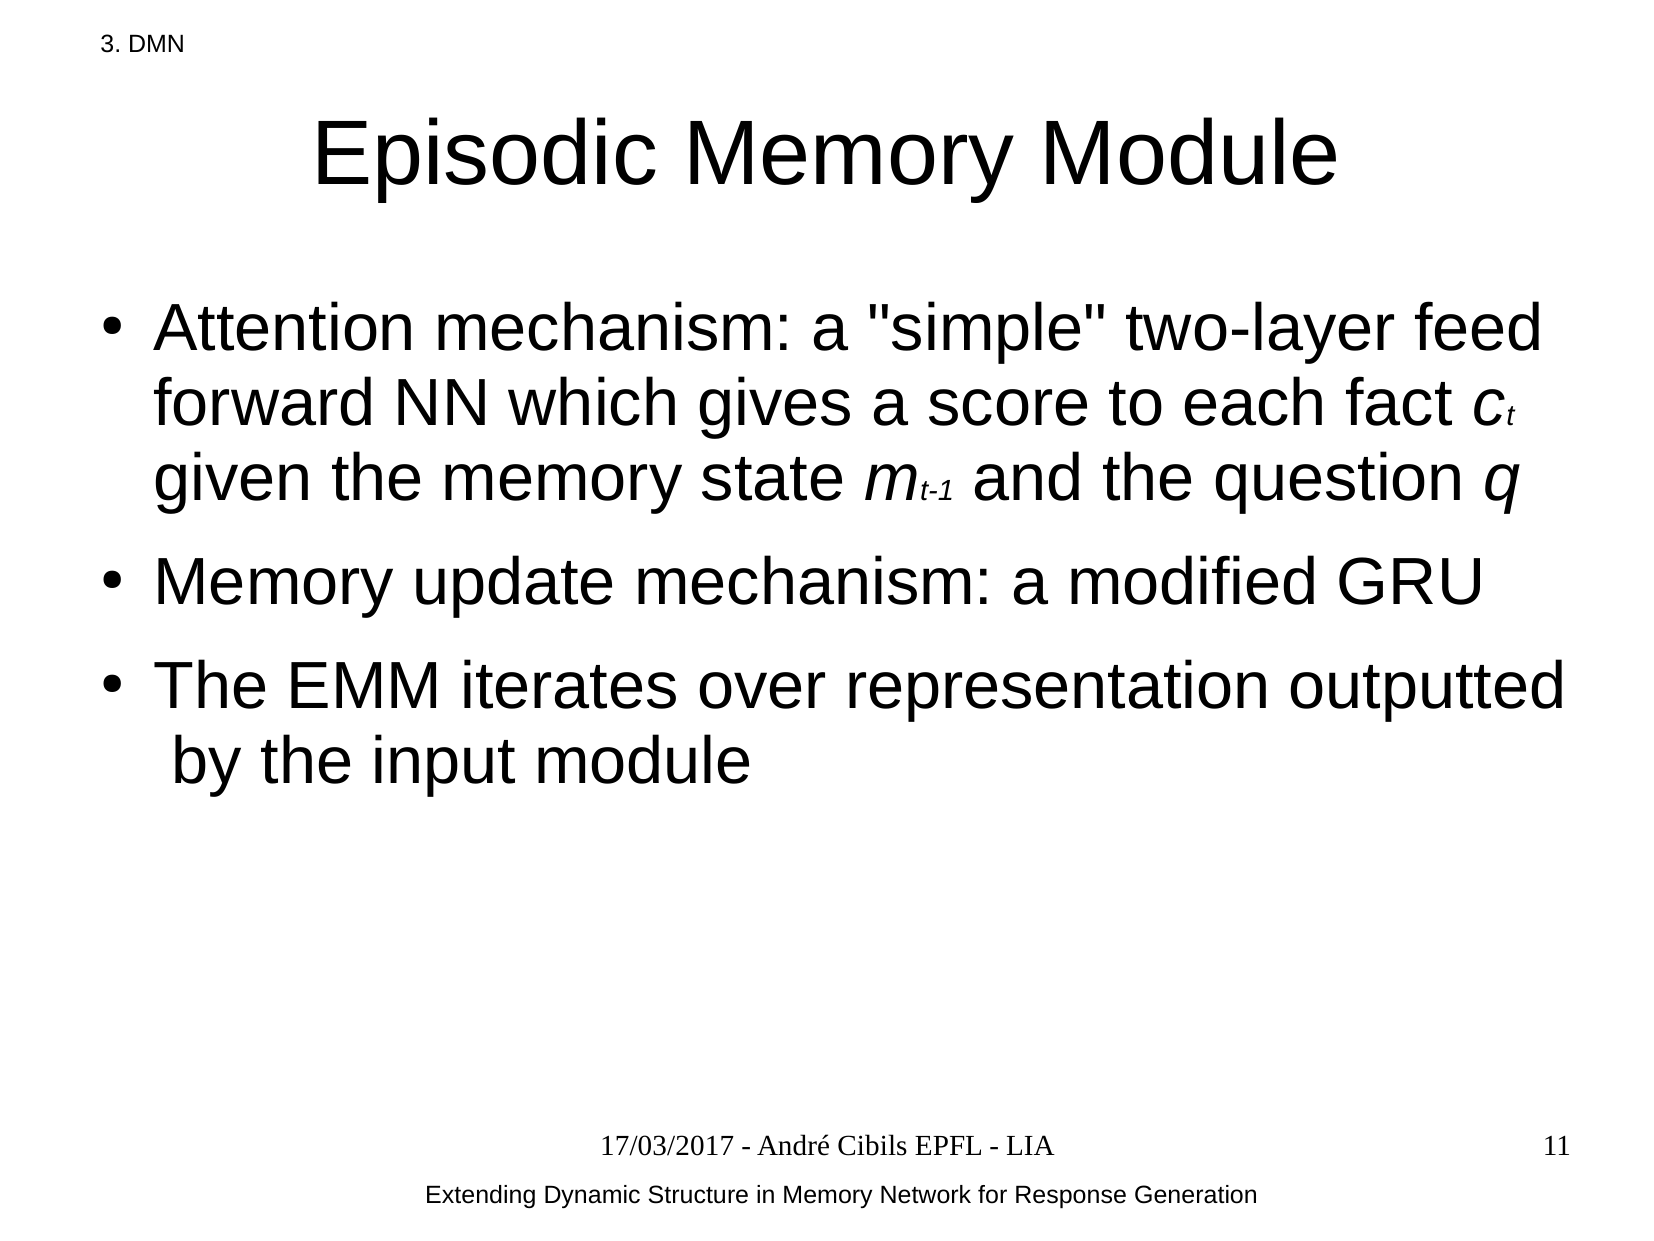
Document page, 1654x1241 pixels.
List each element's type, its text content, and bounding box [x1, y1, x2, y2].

list 3. DMN [29, 29, 945, 58]
list Attention mechanism: a "simple" two-layer feed forward NN which gives a score to each fact ct given the memory state mt-1 and the question q Memory update mechanism: a modified GRU The EMM iterates over representation outputted by the input module [82, 290, 1571, 1109]
list Extending Dynamic Structure in Memory Network for Response Generation [354, 1181, 1270, 1210]
title Episodic Memory Module [82, 49, 1571, 257]
